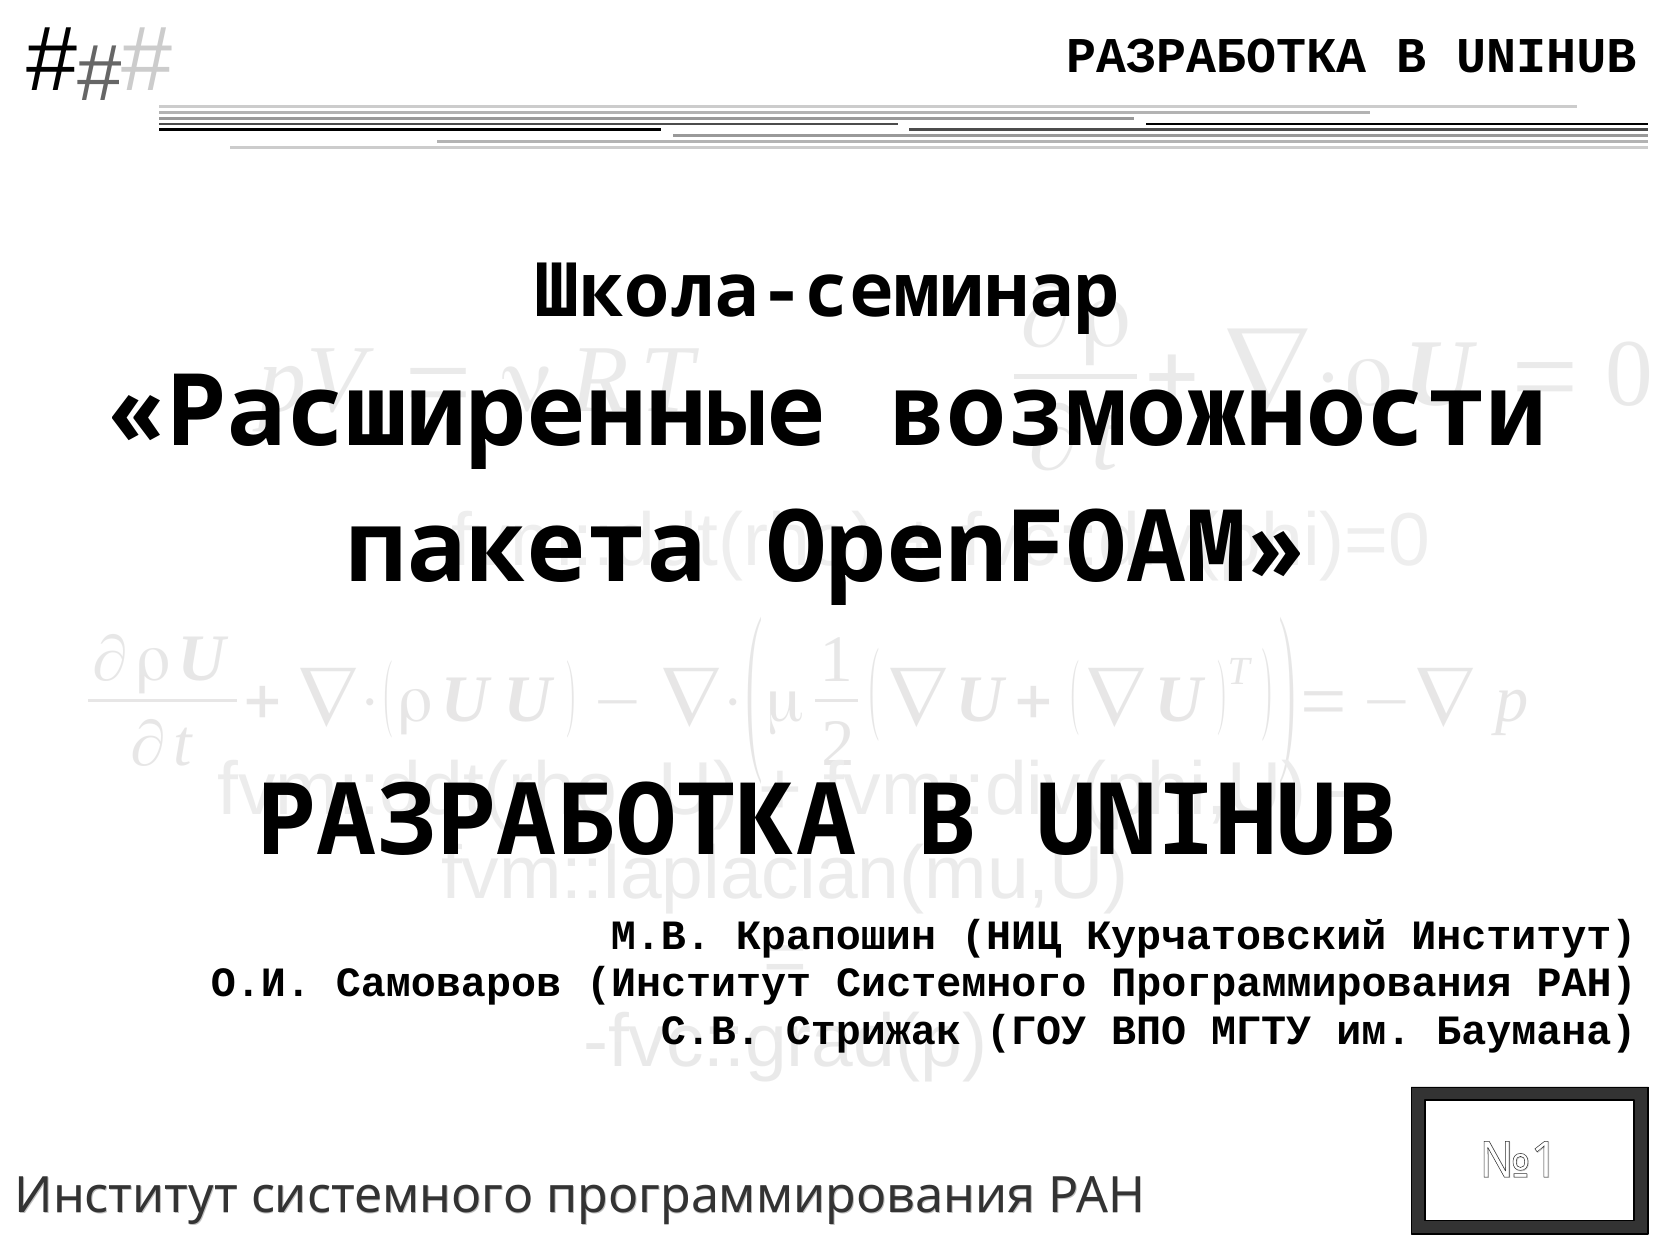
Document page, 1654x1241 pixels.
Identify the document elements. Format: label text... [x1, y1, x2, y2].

text_box М.В. Крапошин (НИЦ Курчатовский Институт) О.И. Самоваров (Институт Системного Программирования РАН) С.В. Стрижак (ГОУ ВПО МГТУ им. Баумана) [11, 907, 1651, 1066]
text_box Школа-семинар «Расширенные возможности пакета OpenFOAM» РАЗРАБОТКА В UNIHUB [0, 236, 1654, 775]
